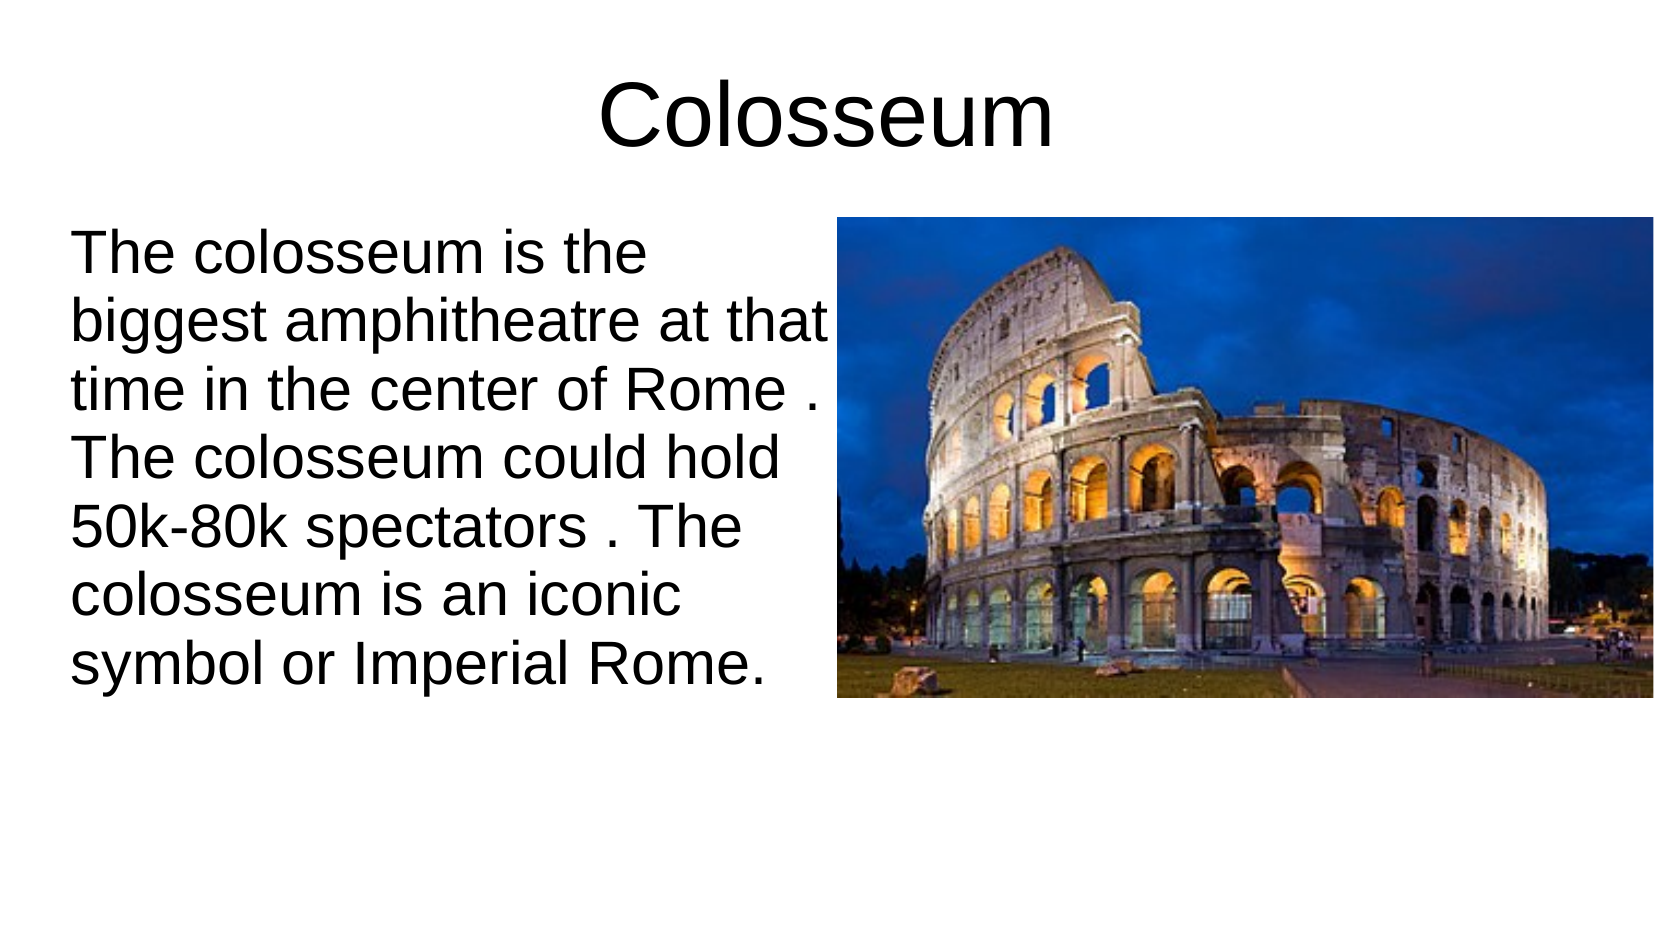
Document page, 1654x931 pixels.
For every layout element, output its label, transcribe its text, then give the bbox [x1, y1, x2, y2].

title Colosseum [82, 37, 1571, 193]
list The colosseum is the biggest amphitheatre at that time in the center of Rome . The colosseum could hold 50k-80k spectators . The colosseum is an iconic symbol or Imperial Rome. [70, 217, 841, 758]
picture [837, 217, 1654, 698]
